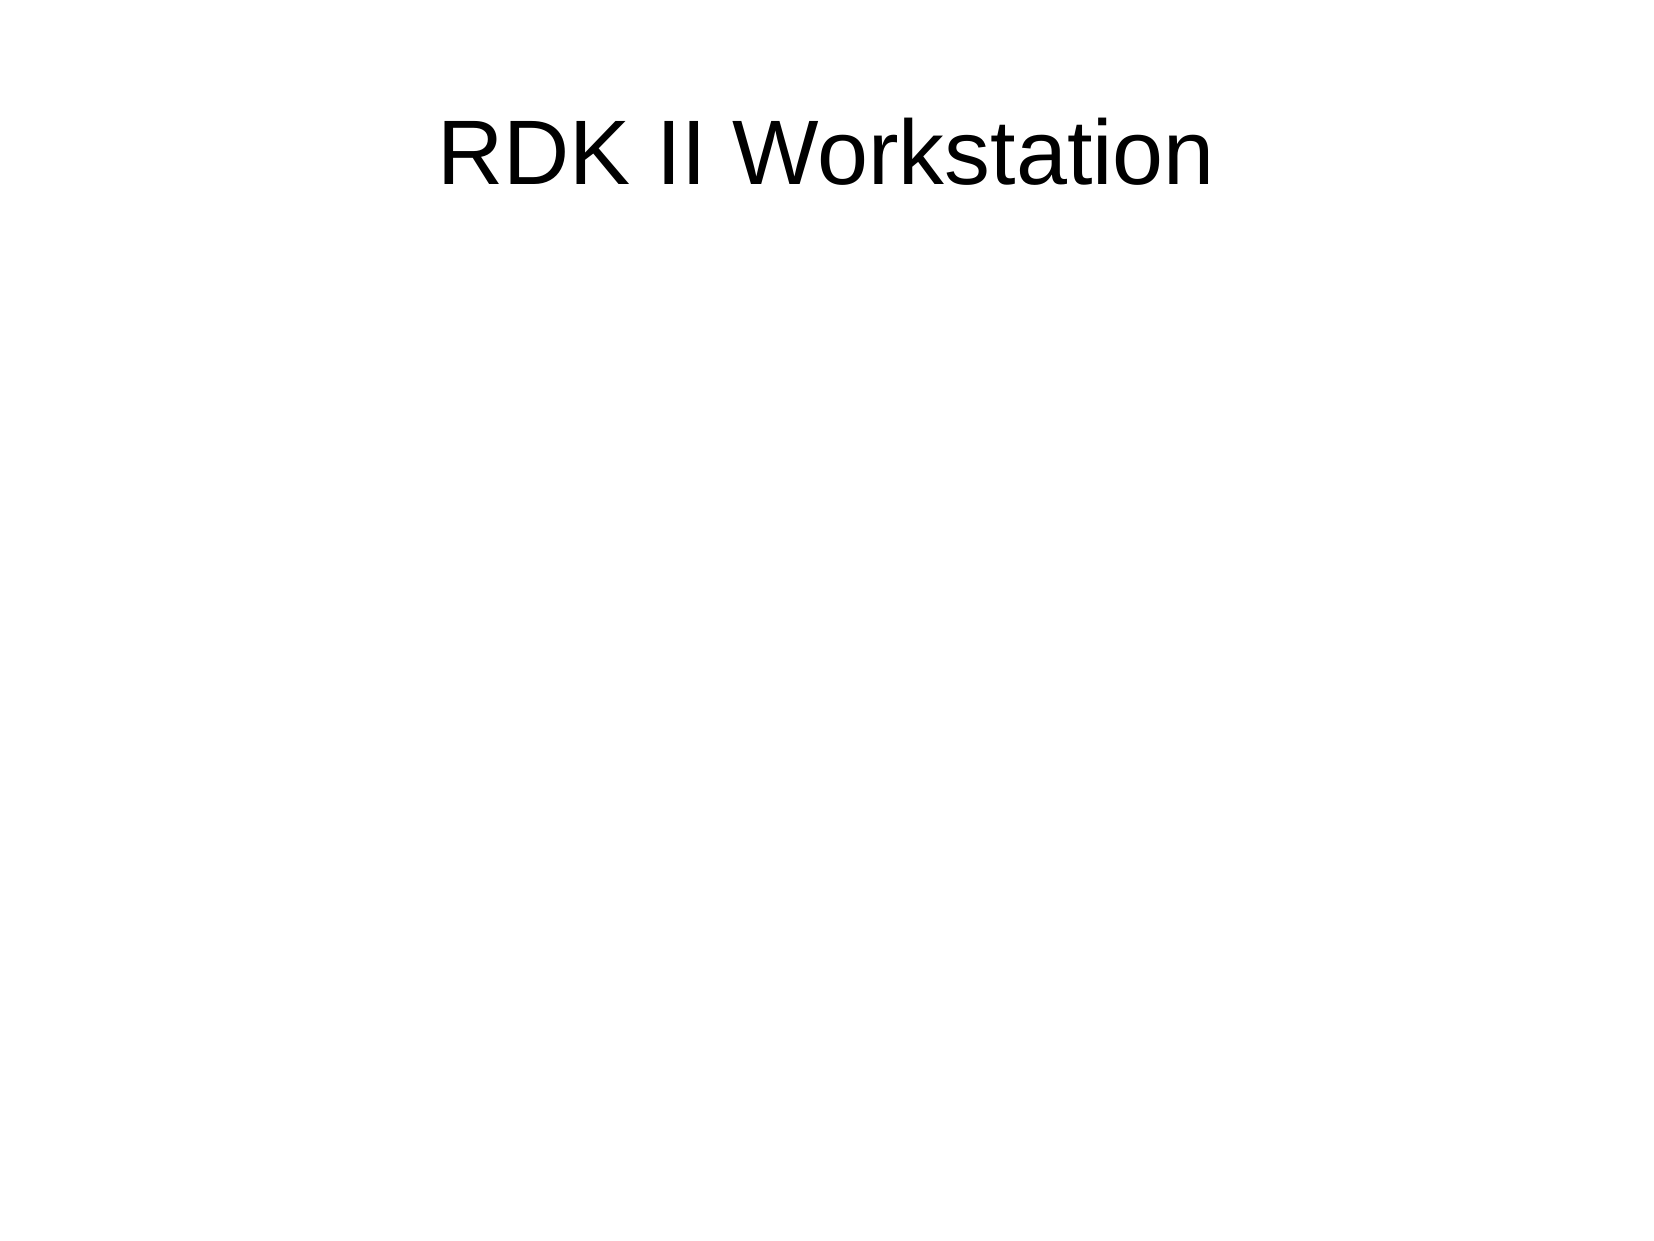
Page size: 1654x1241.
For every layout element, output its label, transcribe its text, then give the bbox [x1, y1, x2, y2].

title RDK II Workstation [82, 49, 1571, 257]
